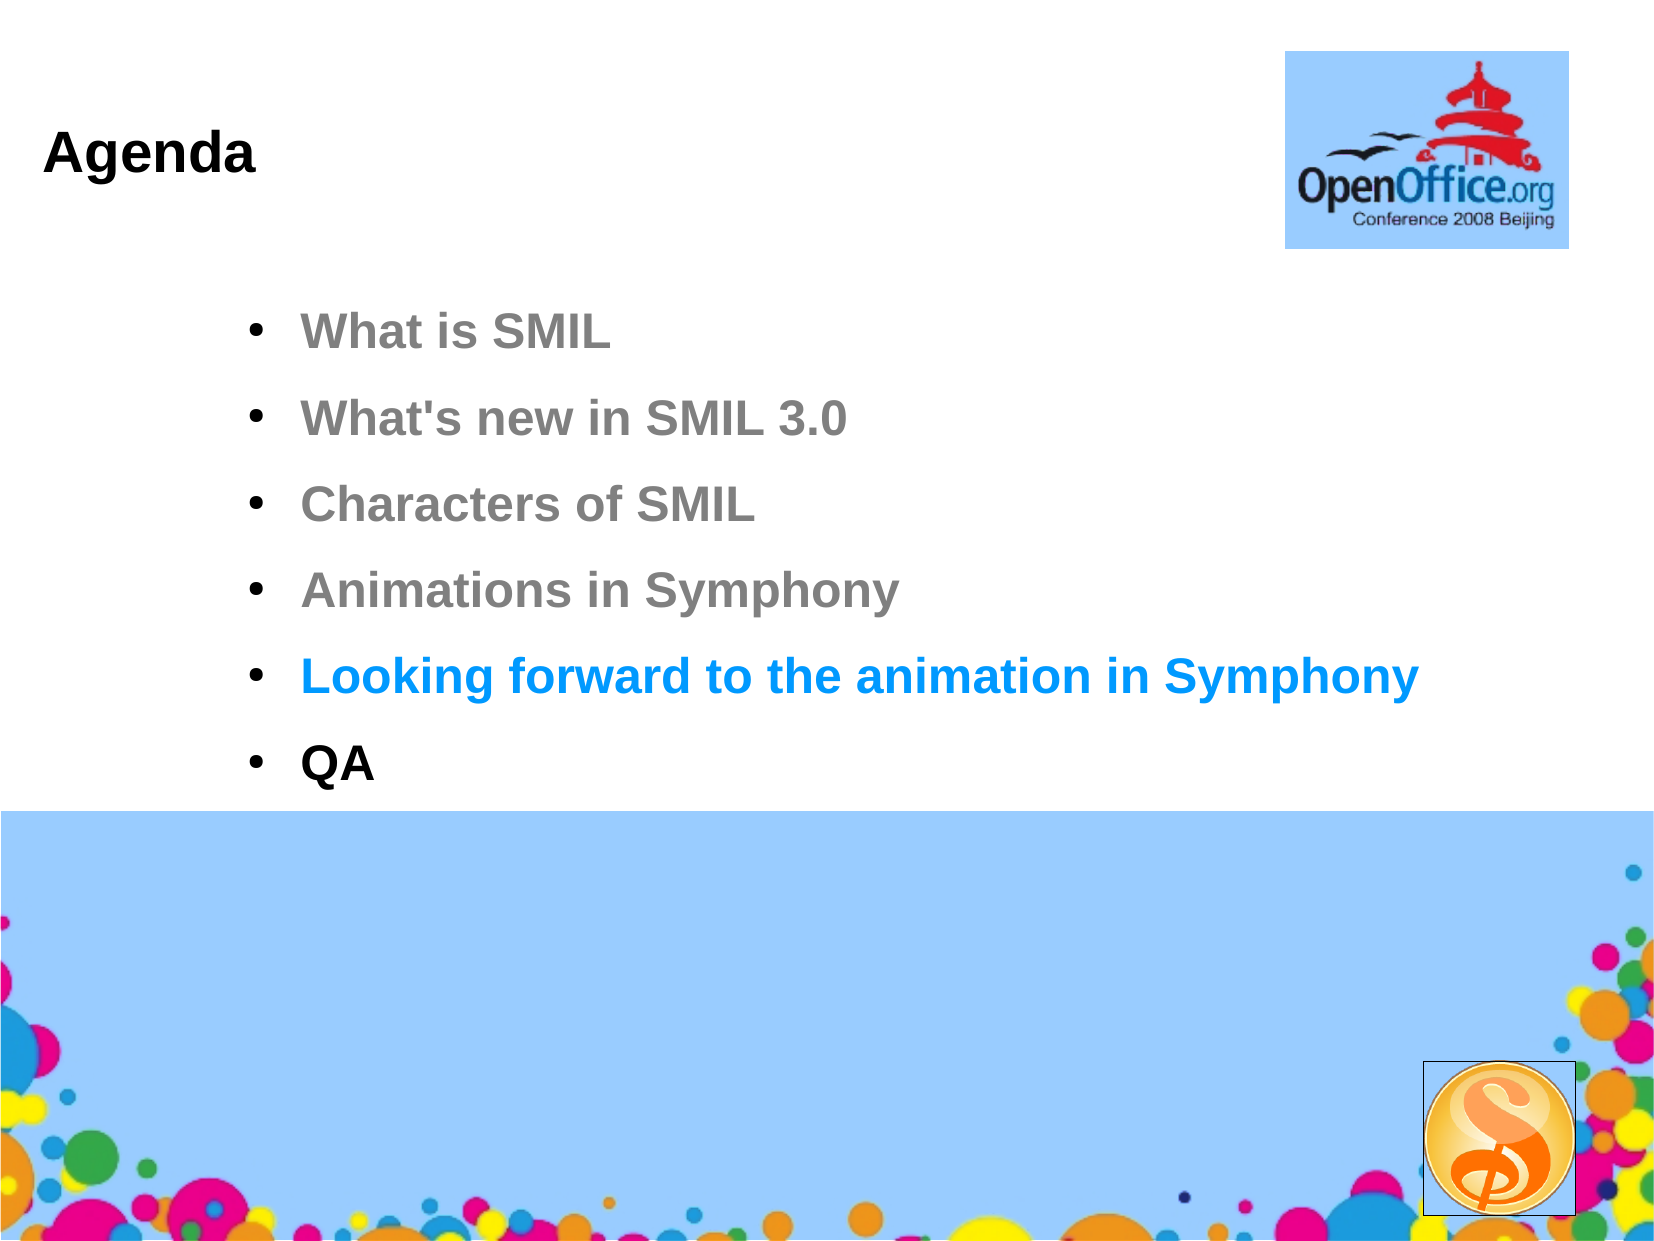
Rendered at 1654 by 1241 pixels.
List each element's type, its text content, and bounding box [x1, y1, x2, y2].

picture [1285, 203, 1569, 250]
picture [1285, 51, 1569, 112]
title Agenda [27, 112, 1654, 203]
list What is SMIL What's new in SMIL 3.0 Characters of SMIL Animations in Symphony Looking forward to the animation in Symphony QA [196, 295, 1526, 1002]
picture [0, 811, 1654, 1241]
